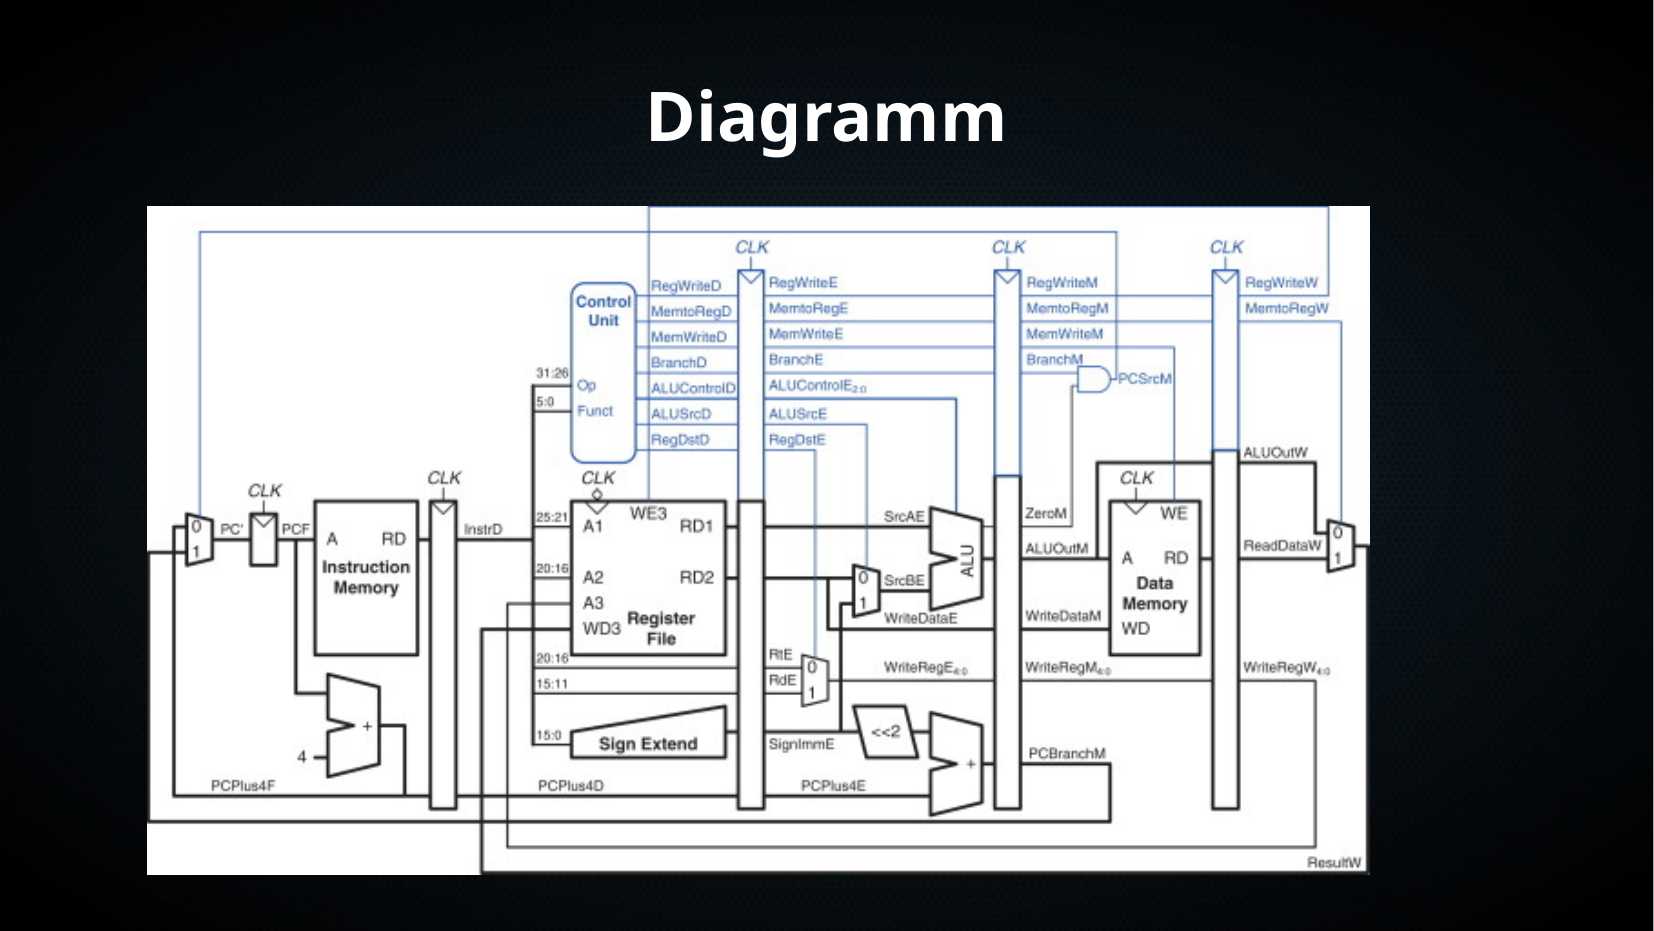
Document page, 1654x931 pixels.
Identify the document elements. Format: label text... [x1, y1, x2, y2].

title Diagramm [82, 37, 1571, 193]
picture [0, 0, 1654, 931]
